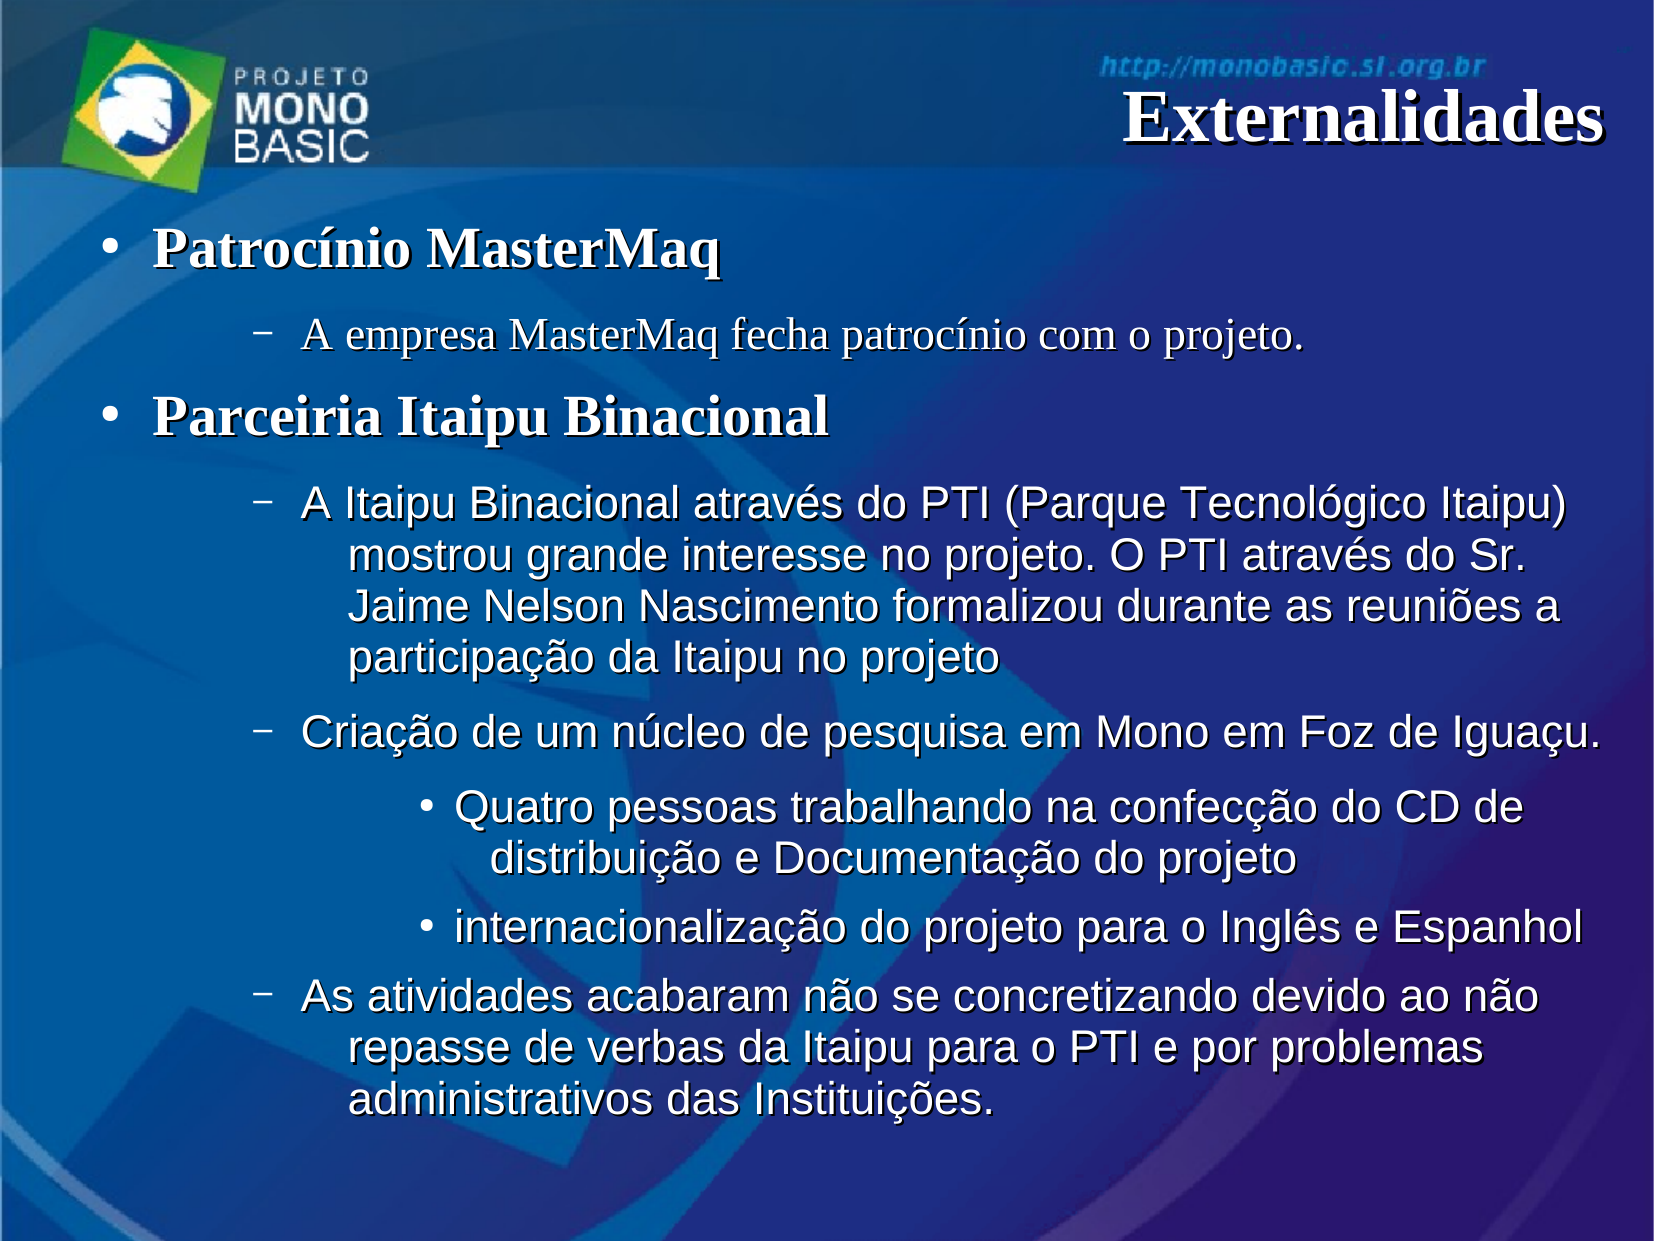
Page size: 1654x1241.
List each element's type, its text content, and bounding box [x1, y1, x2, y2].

picture [0, 0, 1654, 1241]
list Patrocínio MasterMaq A empresa MasterMaq fecha patrocínio com o projeto. Parceiria Itaipu Binacional A Itaipu Binacional através do PTI (Parque Tecnológico Itaipu) mostrou grande interesse no projeto. O PTI através do Sr. Jaime Nelson Nascimento formalizou durante as reuniões a participação da Itaipu no projeto Criação de um núcleo de pesquisa em Mono em Foz de Iguaçu. Quatro pessoas trabalhando na confecção do CD de distribuição e Documentação do projeto internacionalização do projeto para o Inglês e Espanhol As atividades acabaram não se concretizando devido ao não repasse de verbas da Itaipu para o PTI e por problemas administrativos das Instituições. [64, 214, 1627, 1101]
title Externalidades [222, 43, 1606, 191]
